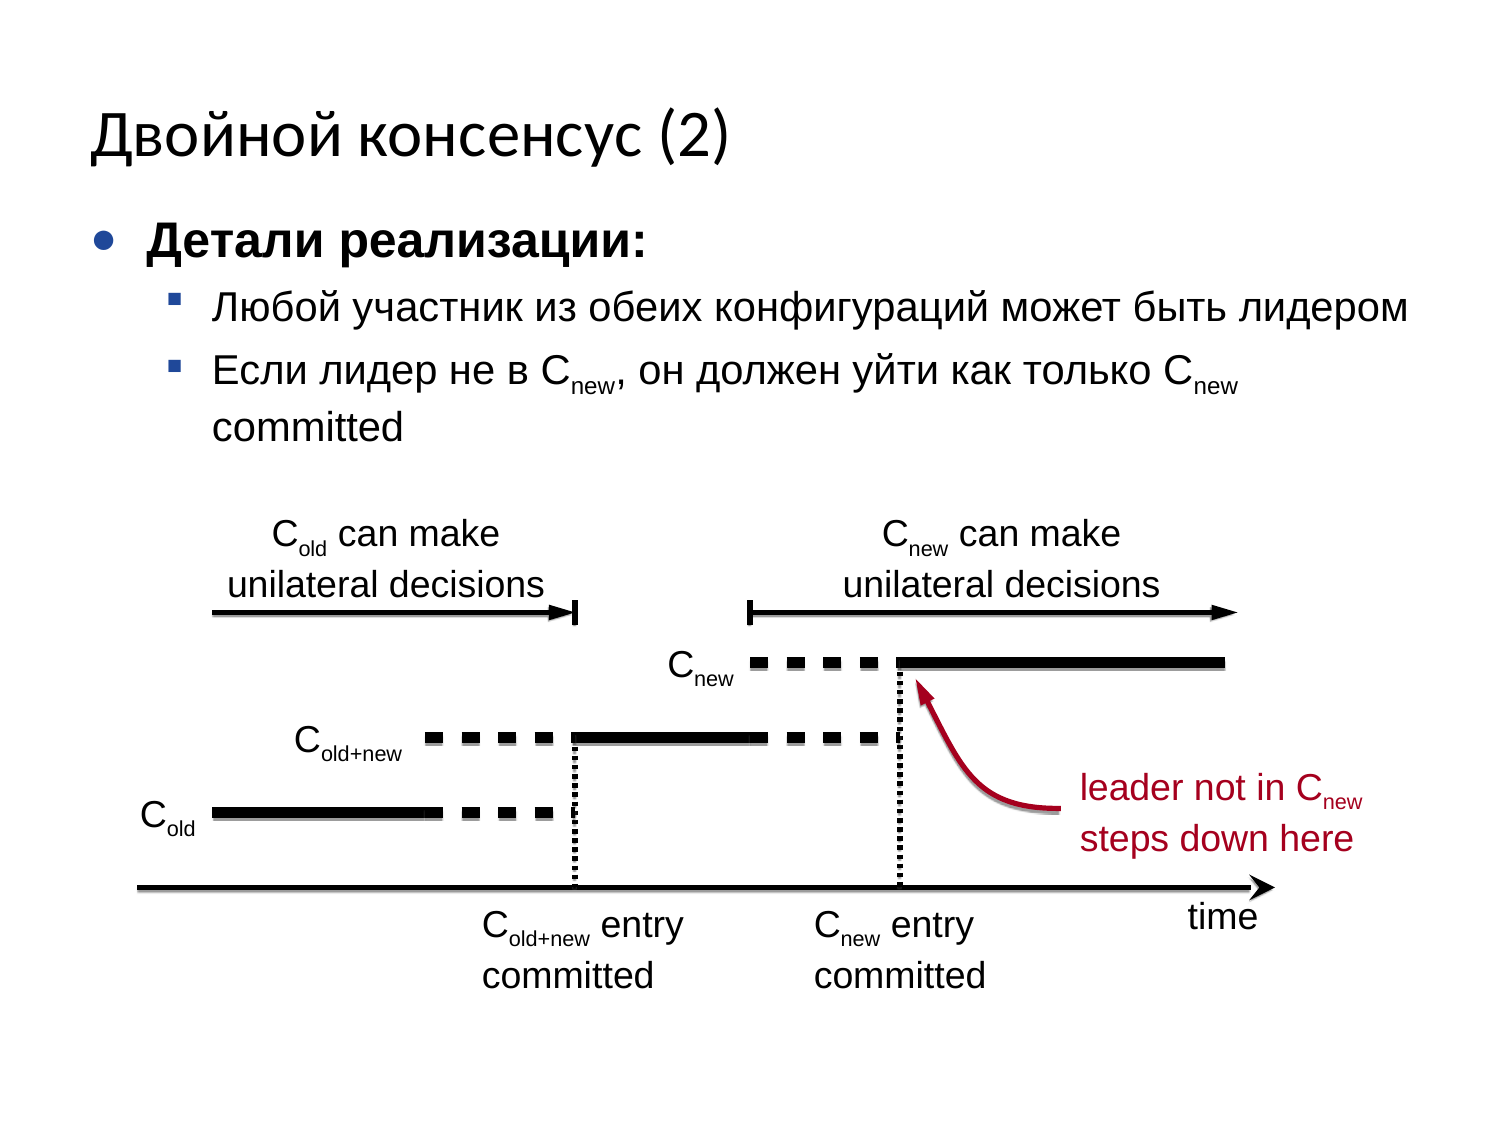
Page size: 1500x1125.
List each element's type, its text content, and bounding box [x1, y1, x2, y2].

list Детали реализации: Любой участник из обеих конфигураций может быть лидером Если лидер не в Cnew, он должен уйти как только Cnew committed [75, 200, 1425, 1005]
text_box leader not in Cnew steps down here [1079, 762, 1363, 859]
text_box Cnew [667, 639, 735, 691]
text_box Cnew entry committed [813, 899, 987, 997]
text_box Cold [139, 789, 196, 841]
text_box Cold can make unilateral decisions [226, 509, 545, 606]
text_box Cold+new entry committed [481, 899, 685, 997]
title Двойной консенсус (2) [75, 79, 1425, 180]
text_box time [1187, 892, 1259, 938]
text_box Cnew can make unilateral decisions [842, 509, 1161, 606]
text_box Cold+new [293, 714, 403, 766]
